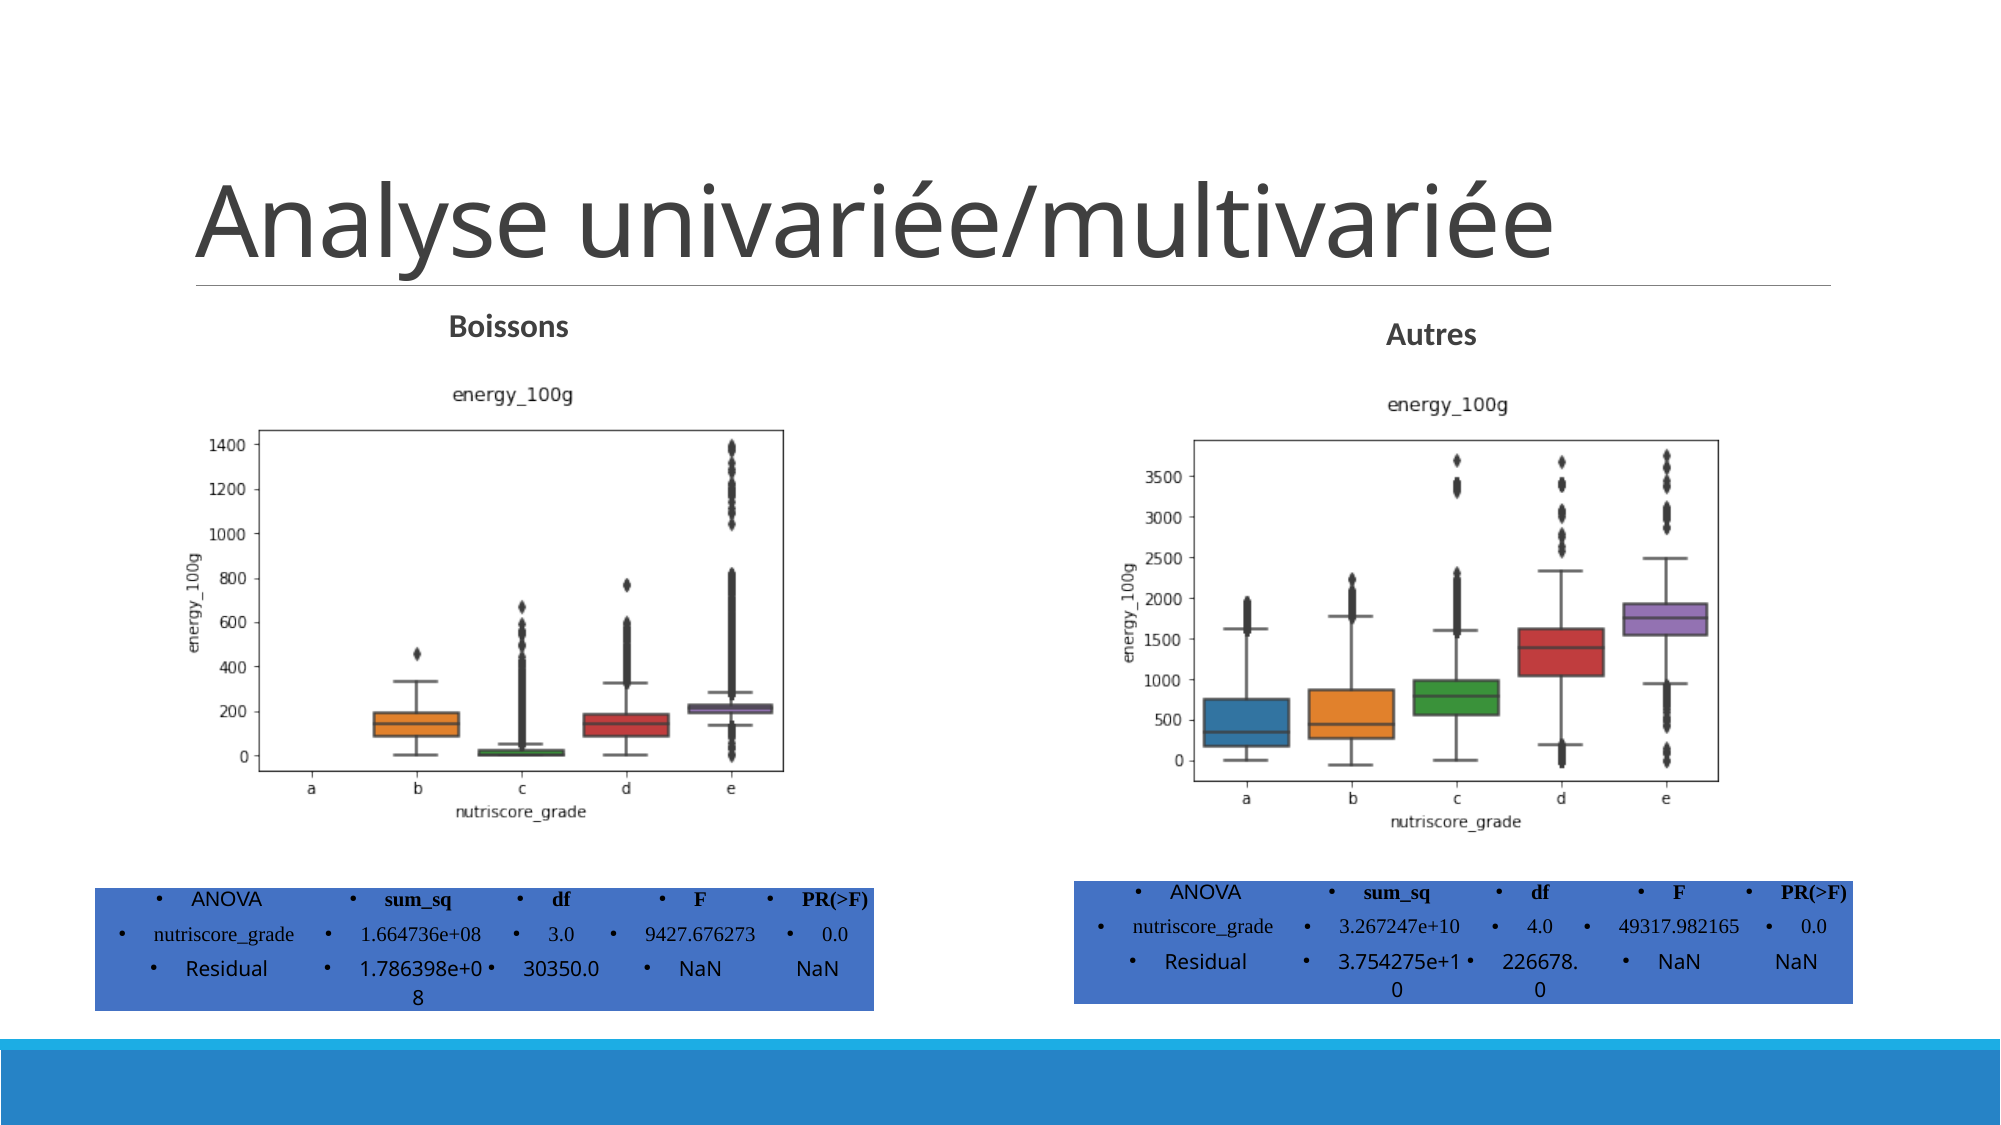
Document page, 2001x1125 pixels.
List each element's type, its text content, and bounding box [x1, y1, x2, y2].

table_header ANOVA [1074, 881, 1302, 915]
table_header df [483, 888, 605, 923]
table_cell 3.267247e+10 [1302, 915, 1462, 947]
list Boissons [433, 301, 619, 366]
table_cell 1.786398e+08 [324, 954, 483, 1011]
table_cell NaN [1583, 947, 1740, 1004]
table_cell 226678.0 [1462, 947, 1583, 1004]
text_box Autres [1371, 309, 1556, 375]
table_header F [605, 888, 761, 923]
table_header sum_sq [1302, 881, 1462, 915]
picture [174, 375, 794, 832]
table_header ANOVA [95, 888, 324, 923]
table_cell Residual [95, 954, 324, 1011]
table_cell 1.664736e+08 [324, 923, 483, 954]
table_cell 3.0 [483, 923, 605, 954]
table_cell NaN [605, 954, 761, 1011]
table_cell 49317.982165 [1583, 915, 1740, 947]
table_cell nutriscore_grade [95, 923, 324, 954]
table_cell 30350.0 [483, 954, 605, 1011]
table_cell 3.754275e+10 [1302, 947, 1462, 1004]
title Analyse univariée/multivariée [180, 47, 1831, 286]
table_cell NaN [761, 954, 874, 1011]
table_cell 9427.676273 [605, 923, 761, 954]
table_cell nutriscore_grade [1074, 915, 1302, 947]
table_cell NaN [1740, 947, 1853, 1004]
table_header df [1462, 881, 1583, 915]
table_cell 4.0 [1462, 915, 1583, 947]
table_header PR(>F) [1740, 881, 1853, 915]
table_header sum_sq [324, 888, 483, 923]
table_header PR(>F) [761, 888, 874, 923]
table_cell 0.0 [1740, 915, 1853, 947]
table_cell Residual [1074, 947, 1302, 1004]
picture [1109, 385, 1729, 842]
table_cell 0.0 [761, 923, 874, 954]
table_header F [1583, 881, 1740, 915]
